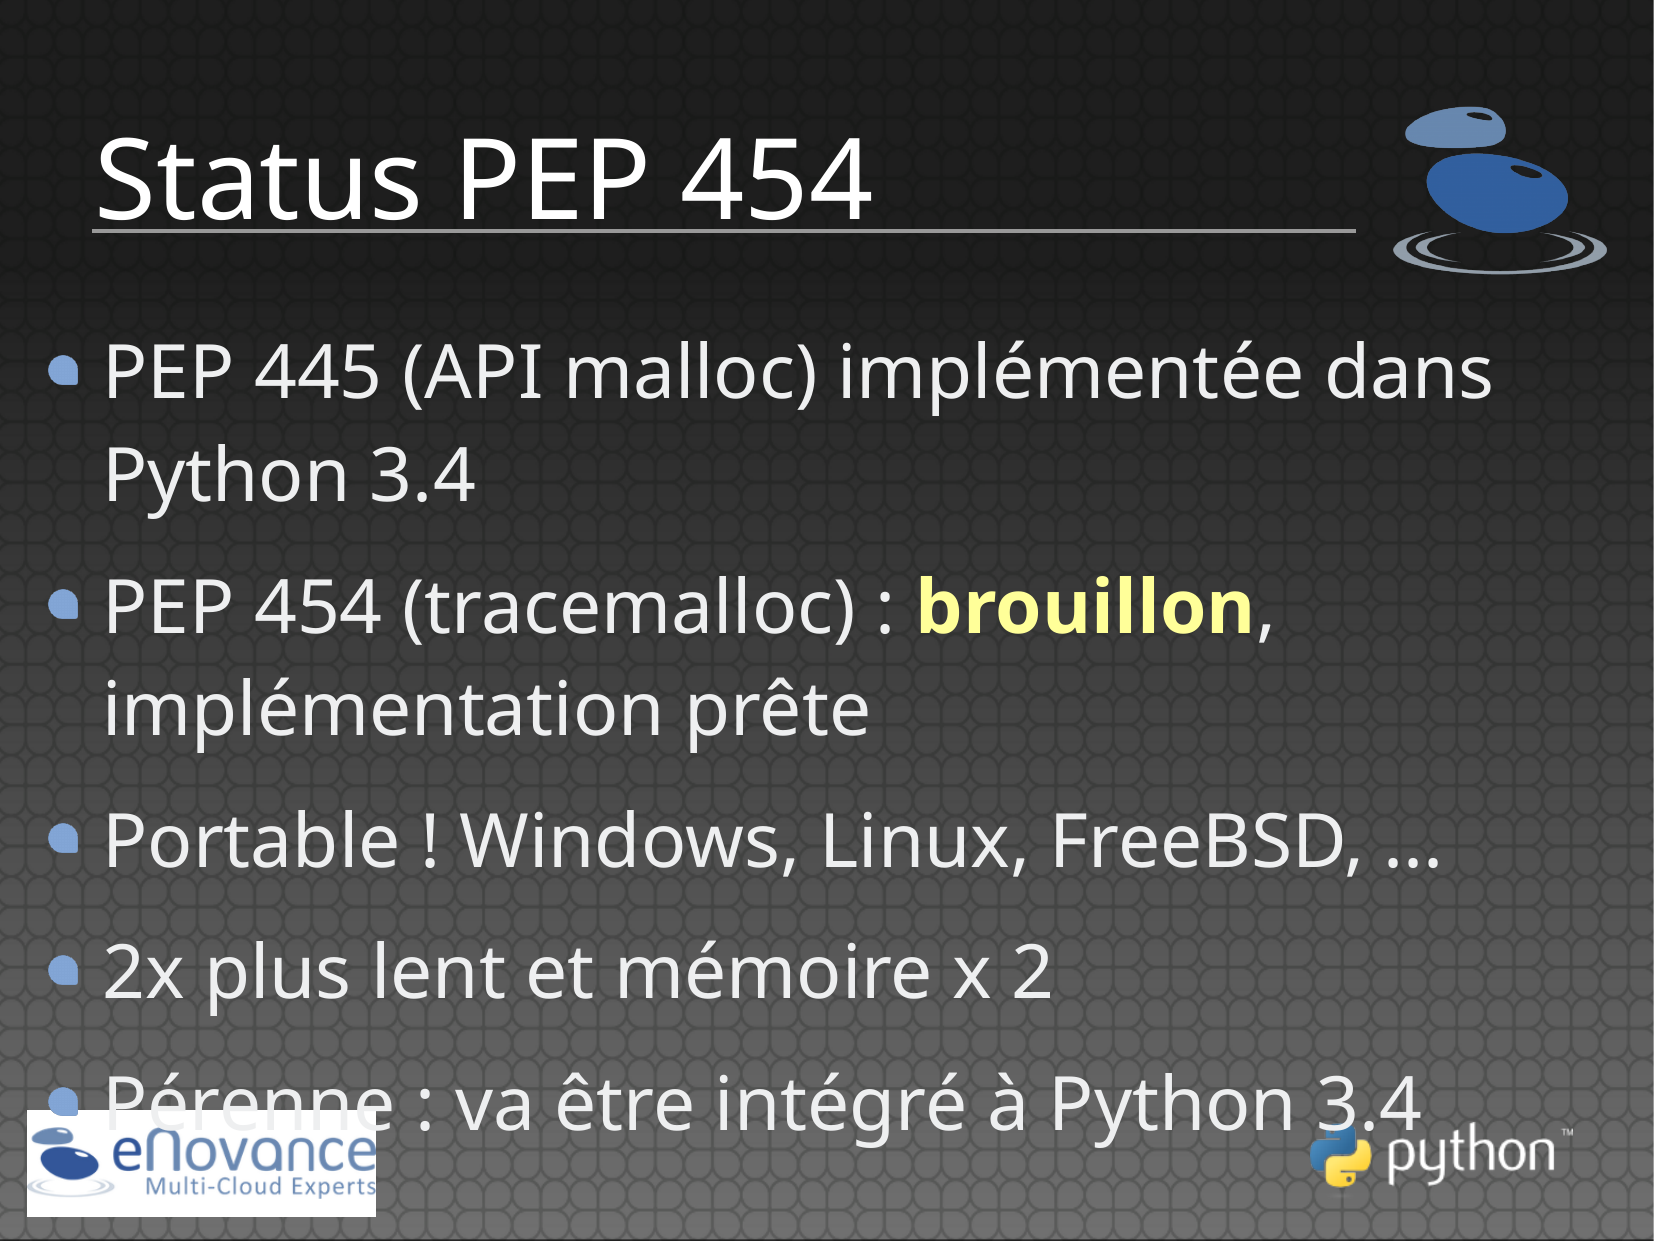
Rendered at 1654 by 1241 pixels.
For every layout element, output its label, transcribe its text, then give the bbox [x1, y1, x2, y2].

list PEP 445 (API malloc) implémentée dans Python 3.4 PEP 454 (tracemalloc) : brouillon, implémentation prête Portable ! Windows, Linux, FreeBSD, ... 2x plus lent et mémoire x 2 Pérenne : va être intégré à Python 3.4 [31, 318, 1636, 1139]
title Status PEP 454 [94, 100, 1426, 251]
picture [0, 0, 1654, 1241]
